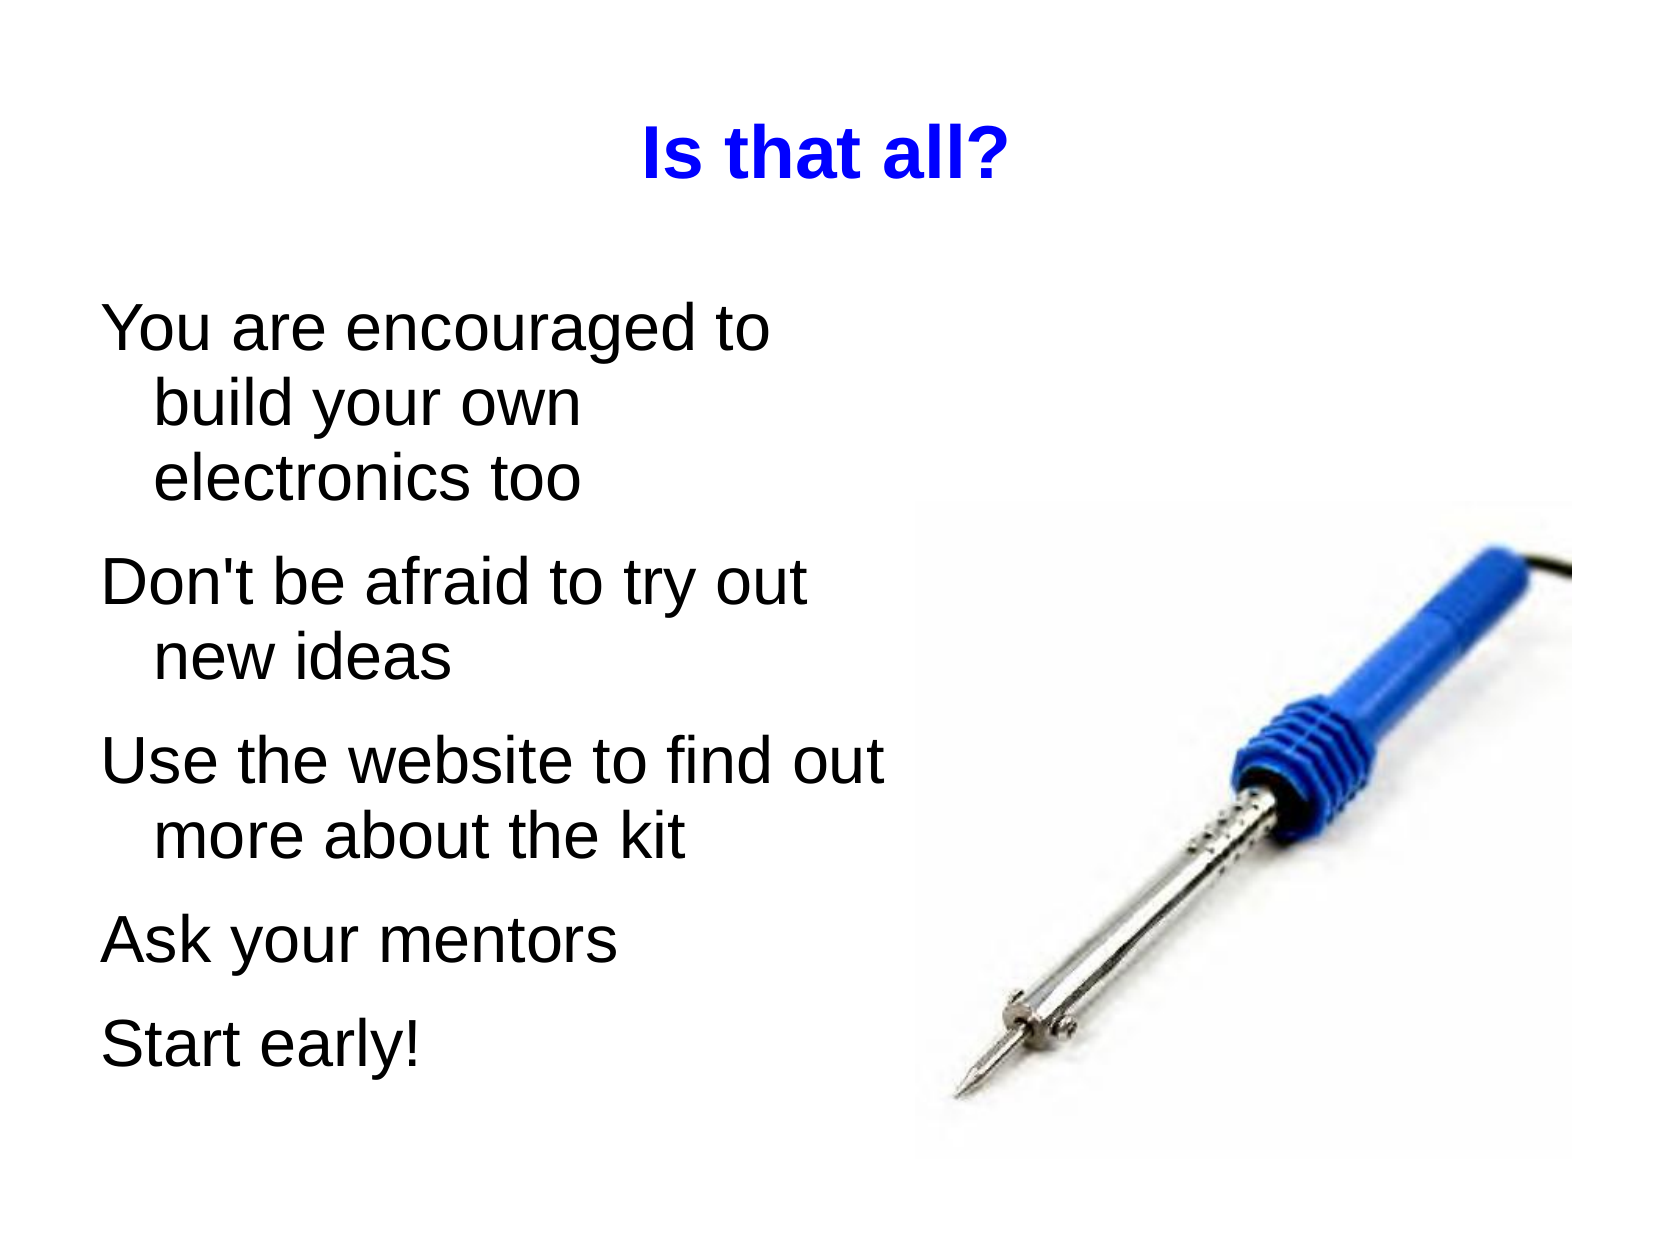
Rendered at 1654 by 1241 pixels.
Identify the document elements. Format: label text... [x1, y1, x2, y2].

list You are encouraged to build your own electronics too Don't be afraid to try out new ideas Use the website to find out more about the kit Ask your mentors Start early! [82, 290, 886, 1094]
picture [915, 501, 1572, 1159]
title Is that all? [82, 56, 1571, 250]
